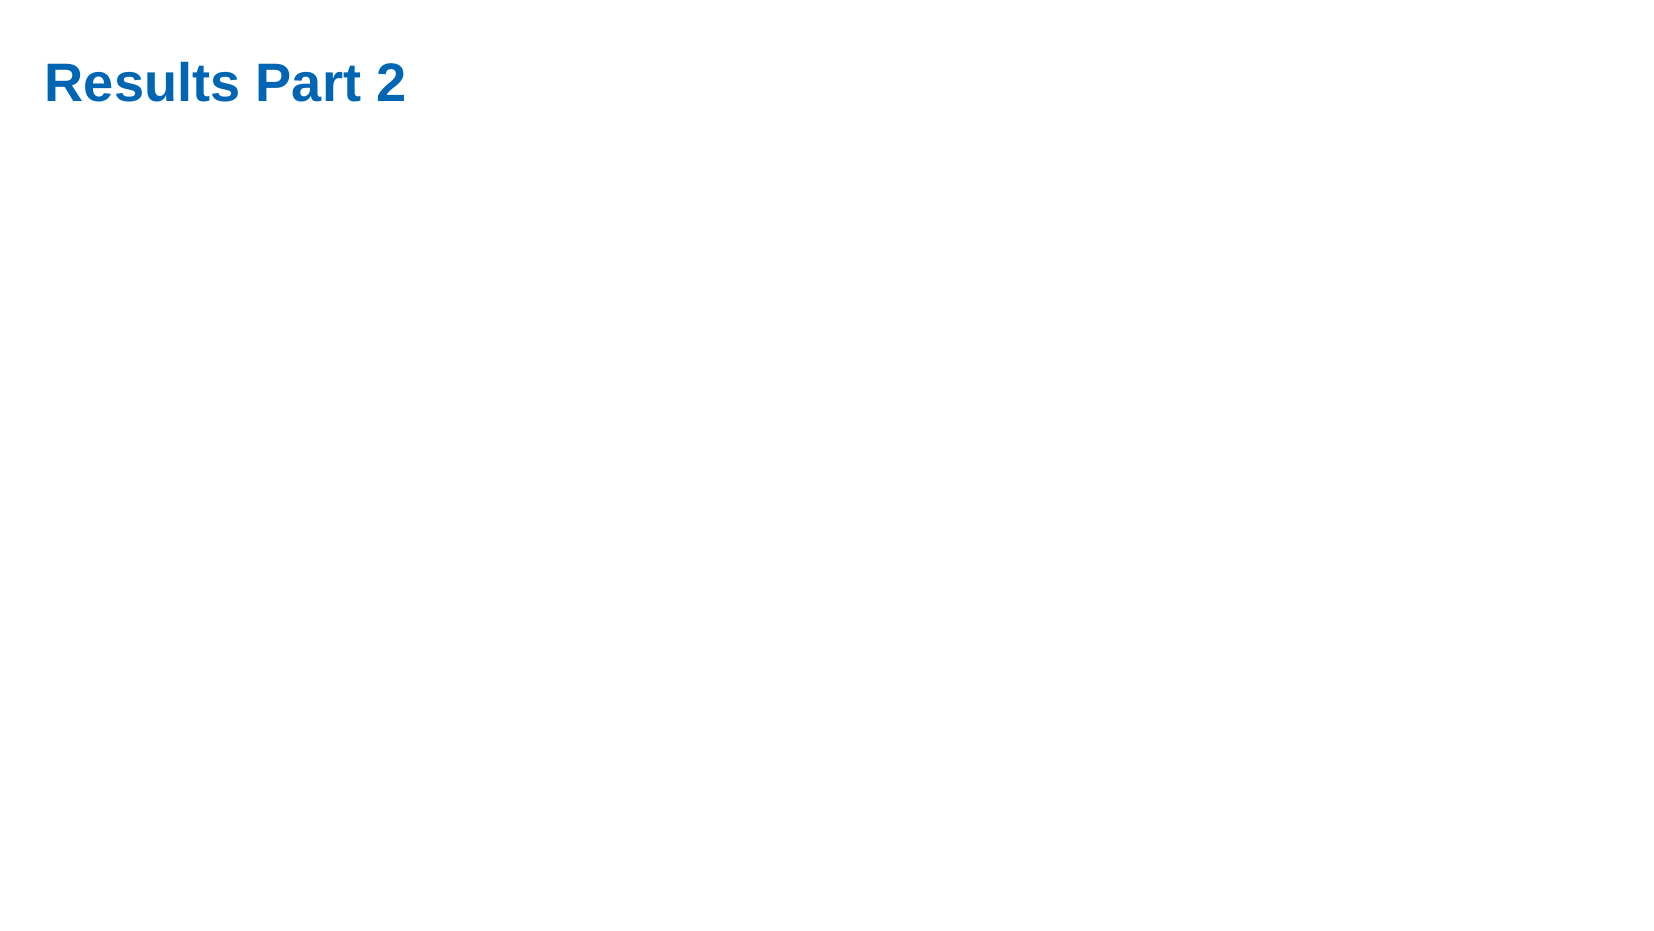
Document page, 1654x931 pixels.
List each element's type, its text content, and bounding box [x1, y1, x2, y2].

text_box Results Part 2 [30, 45, 466, 182]
